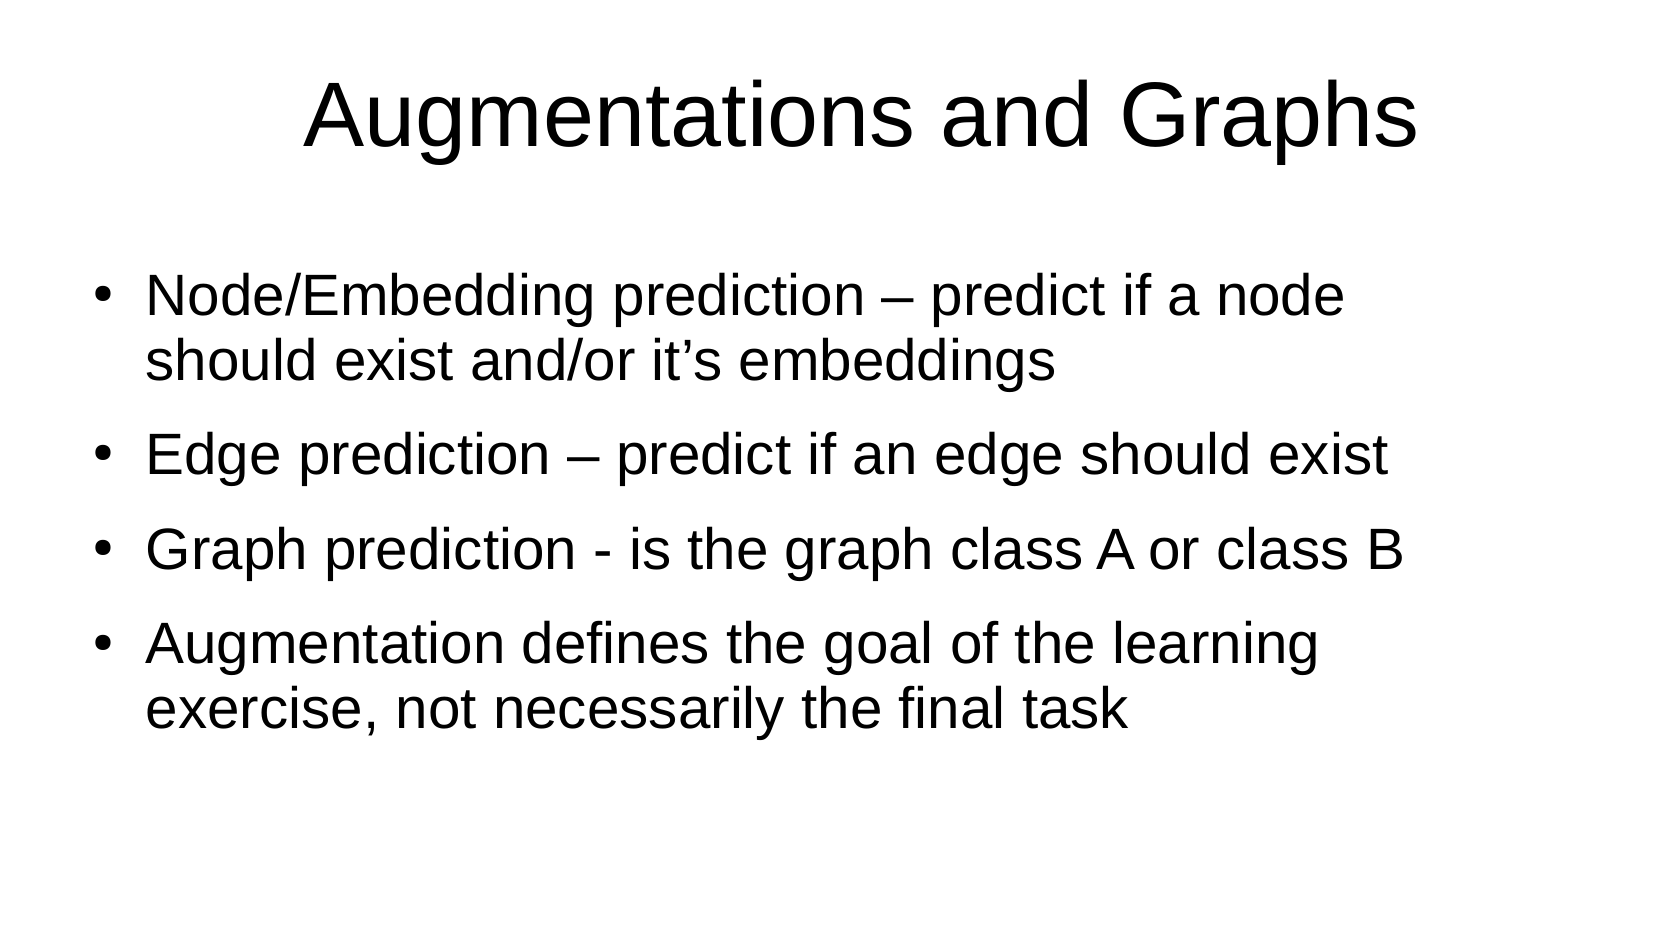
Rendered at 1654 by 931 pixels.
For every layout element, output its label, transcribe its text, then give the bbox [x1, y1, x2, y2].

list Node/Embedding prediction – predict if a node should exist and/or it’s embeddings Edge prediction – predict if an edge should exist Graph prediction - is the graph class A or class B Augmentation defines the goal of the learning exercise, not necessarily the final task [75, 262, 1463, 863]
title Augmentations and Graphs [82, 37, 1571, 193]
